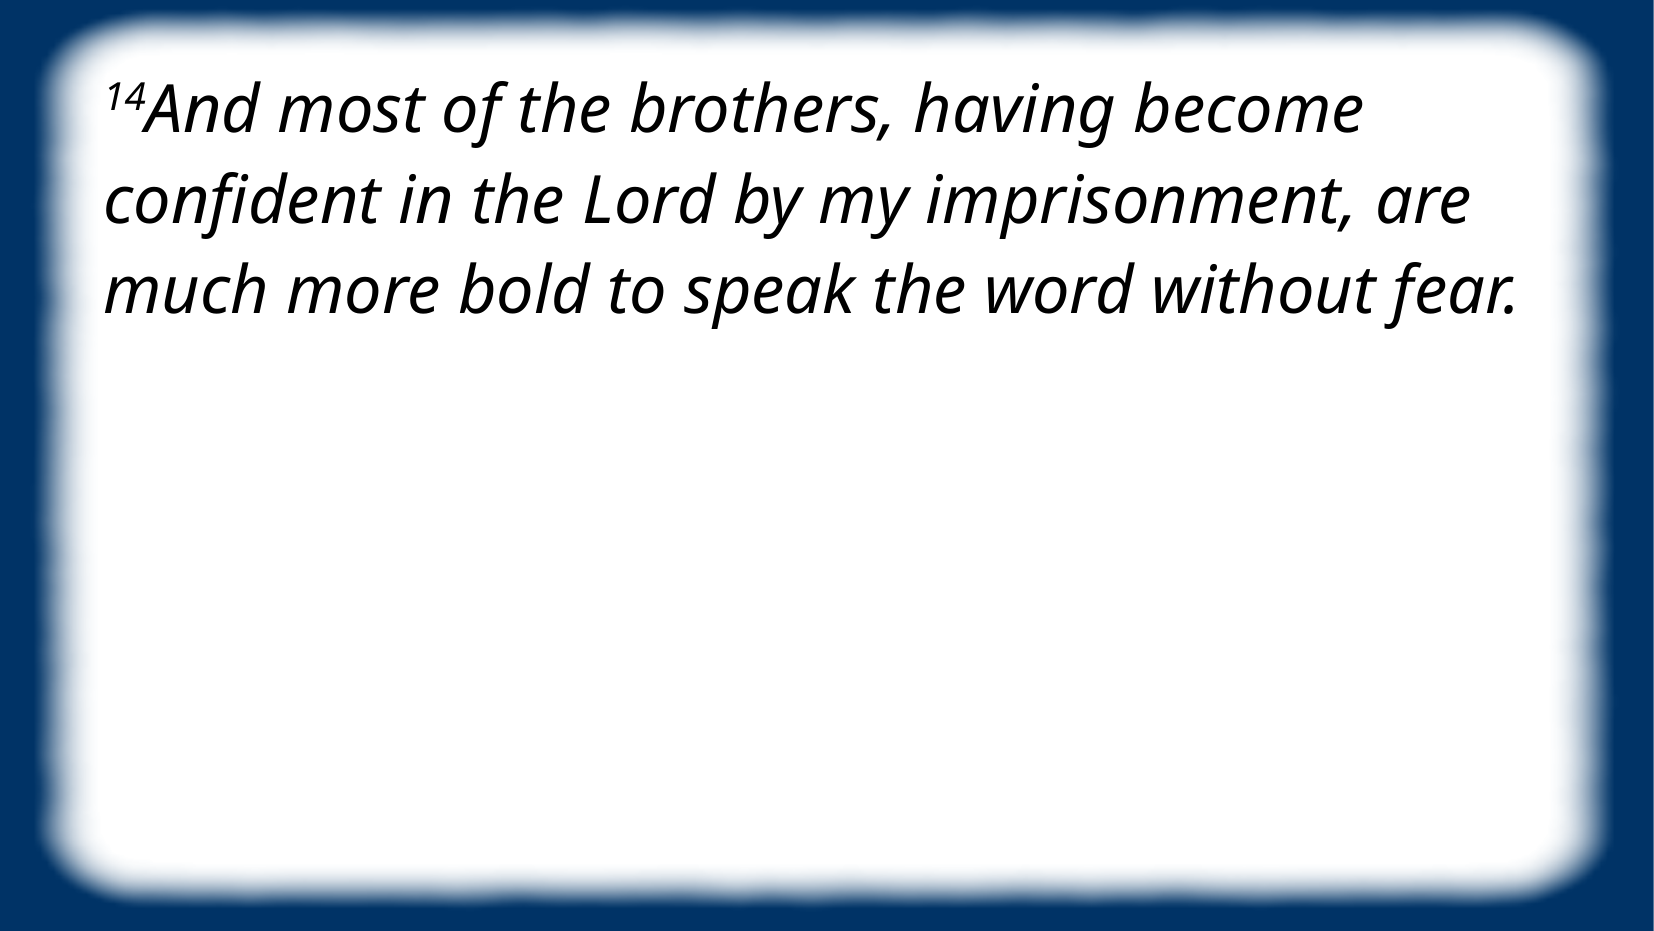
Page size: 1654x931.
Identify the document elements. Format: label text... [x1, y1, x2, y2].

text_box 14And most of the brothers, having become confident in the Lord by my imprisonment, are much more bold to speak the word without fear. [88, 53, 1544, 424]
picture [0, 0, 1654, 931]
